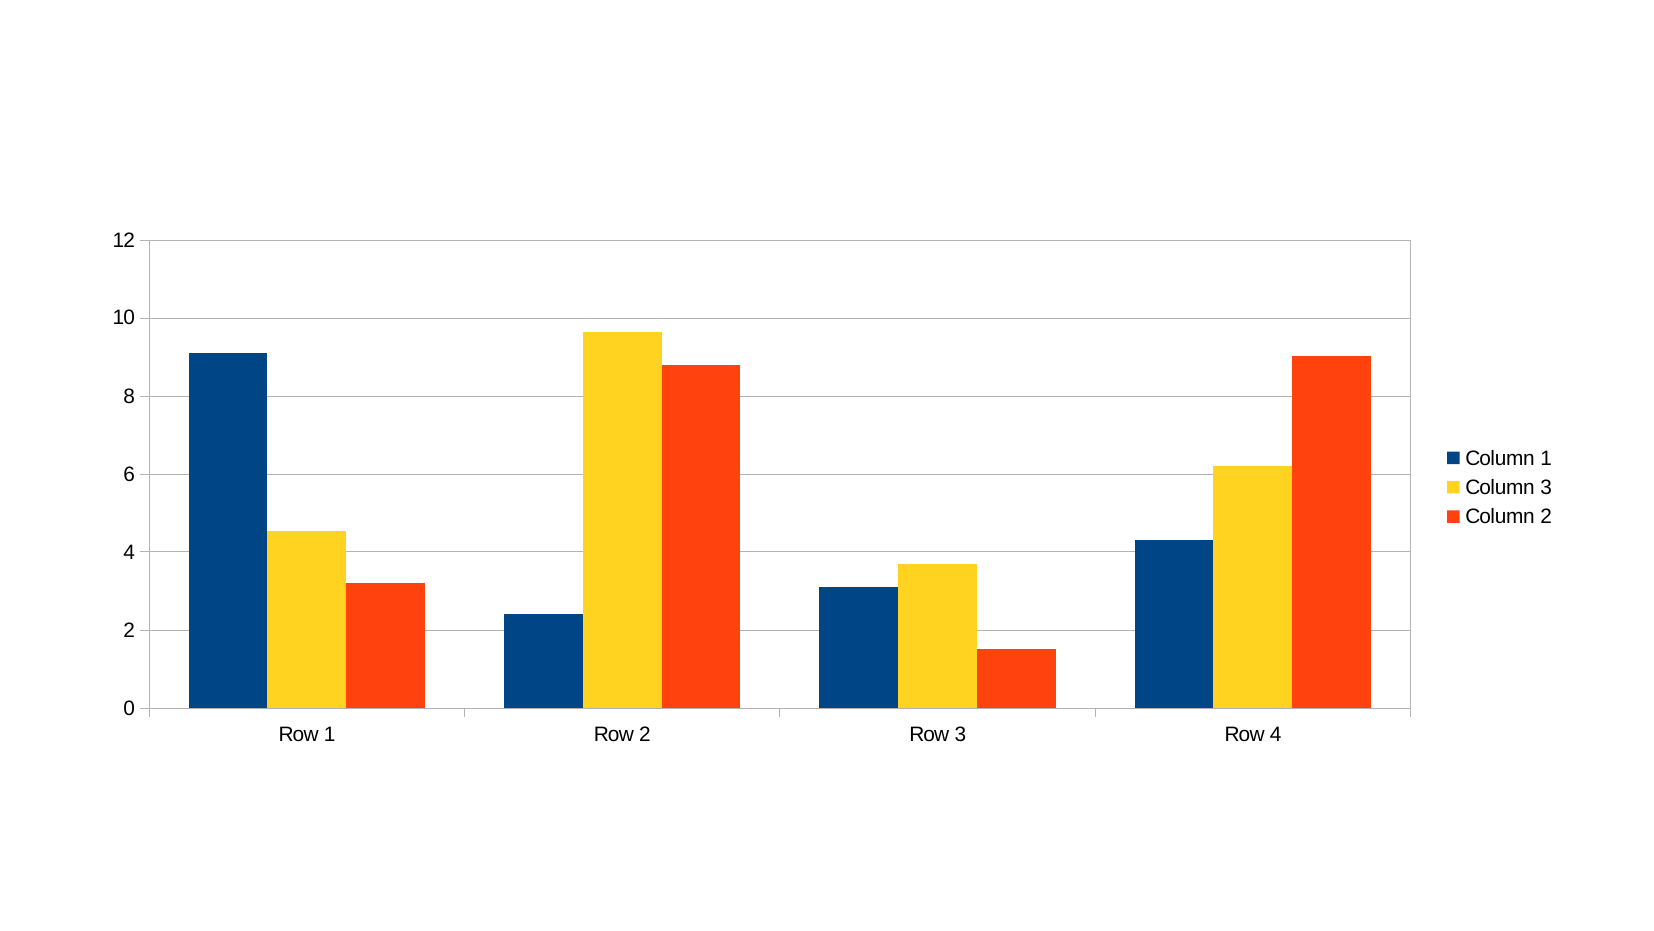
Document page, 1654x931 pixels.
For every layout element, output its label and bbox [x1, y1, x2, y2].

chart [82, 217, 1571, 758]
